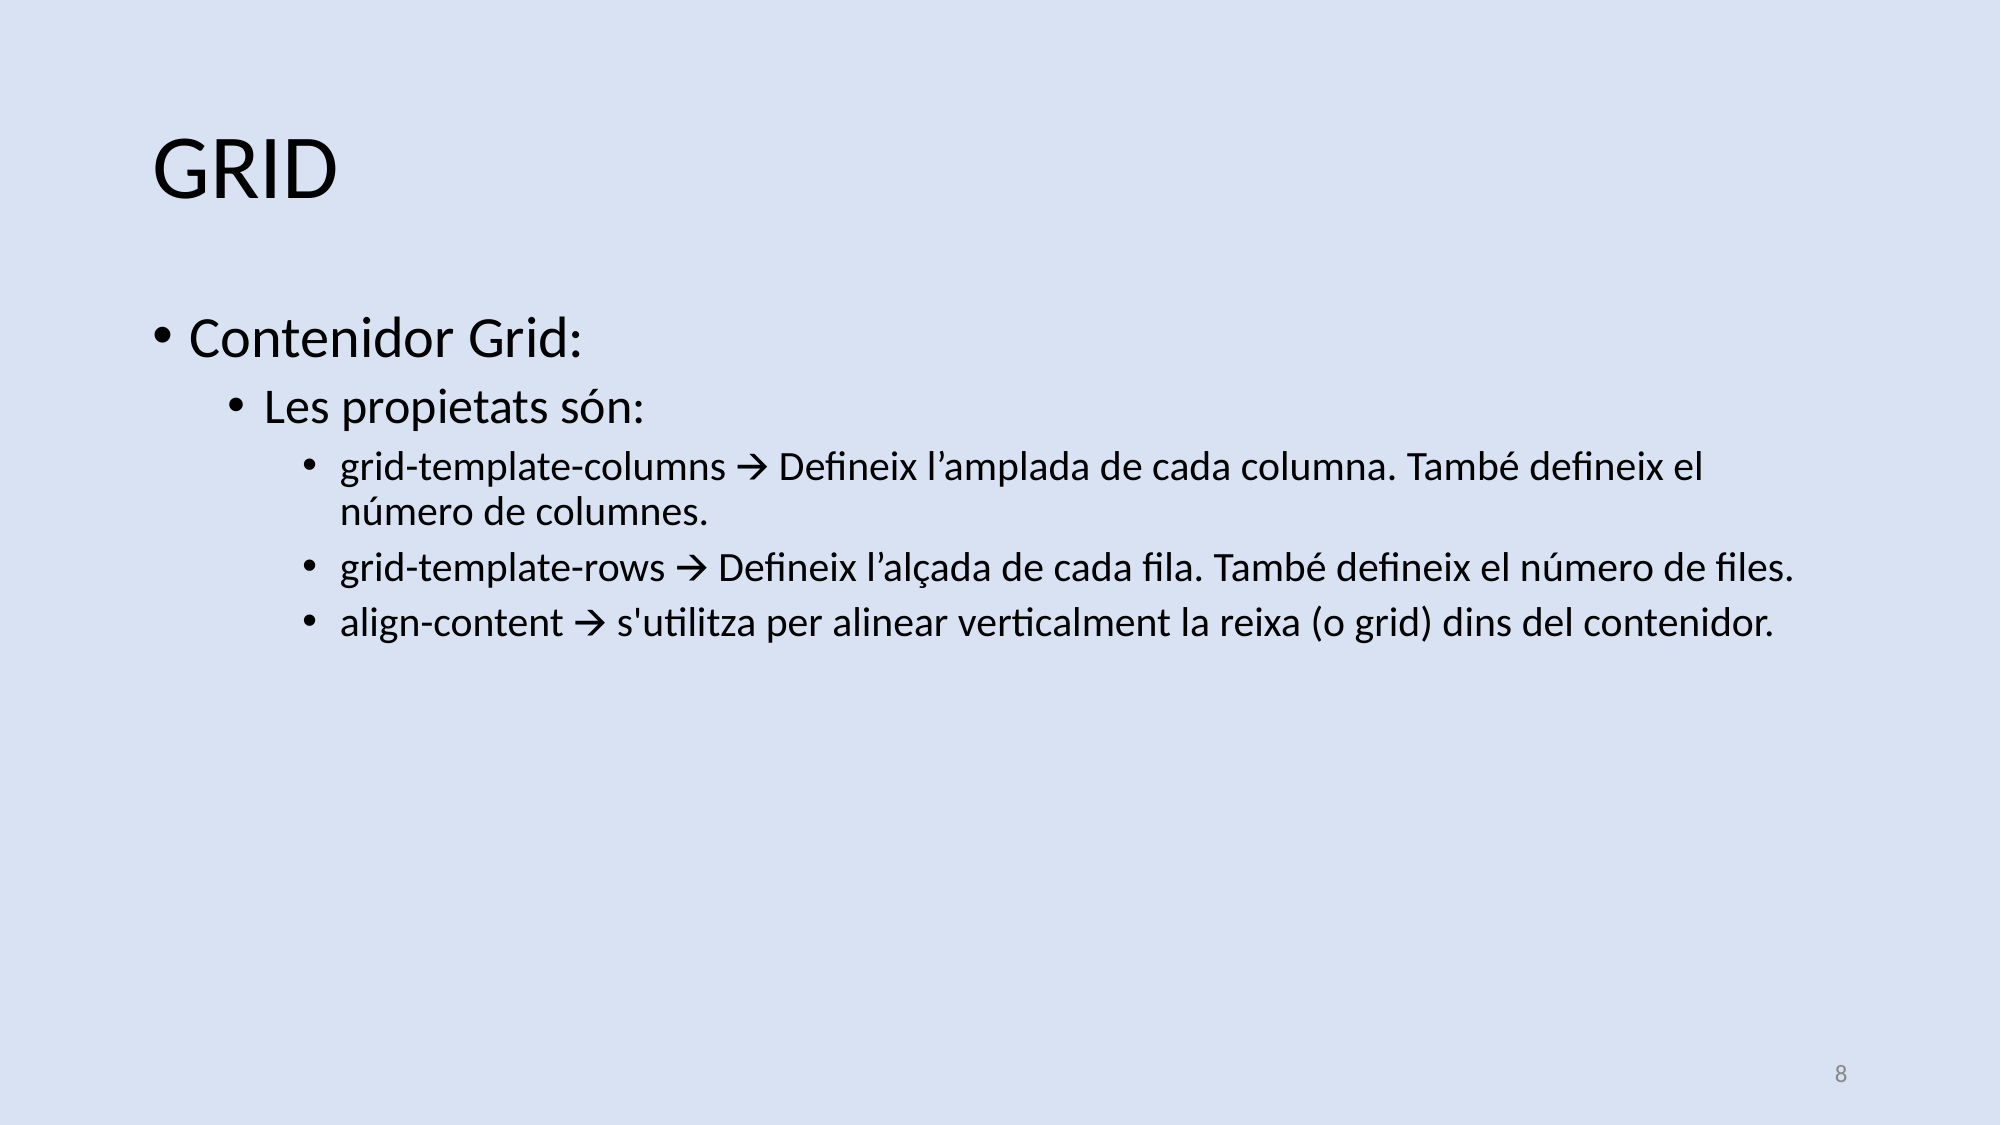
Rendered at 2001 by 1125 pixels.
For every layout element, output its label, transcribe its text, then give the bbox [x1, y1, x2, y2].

list Contenidor Grid: Les propietats són: grid-template-columns 🡪 Defineix l’amplada de cada columna. També defineix el número de columnes. grid-template-rows 🡪 Defineix l’alçada de cada fila. També defineix el número de files. align-content 🡪 s'utilitza per alinear verticalment la reixa (o grid) dins del contenidor. [137, 299, 1863, 1014]
title GRID [137, 59, 1863, 278]
slide_number <number> [1412, 1042, 1863, 1103]
